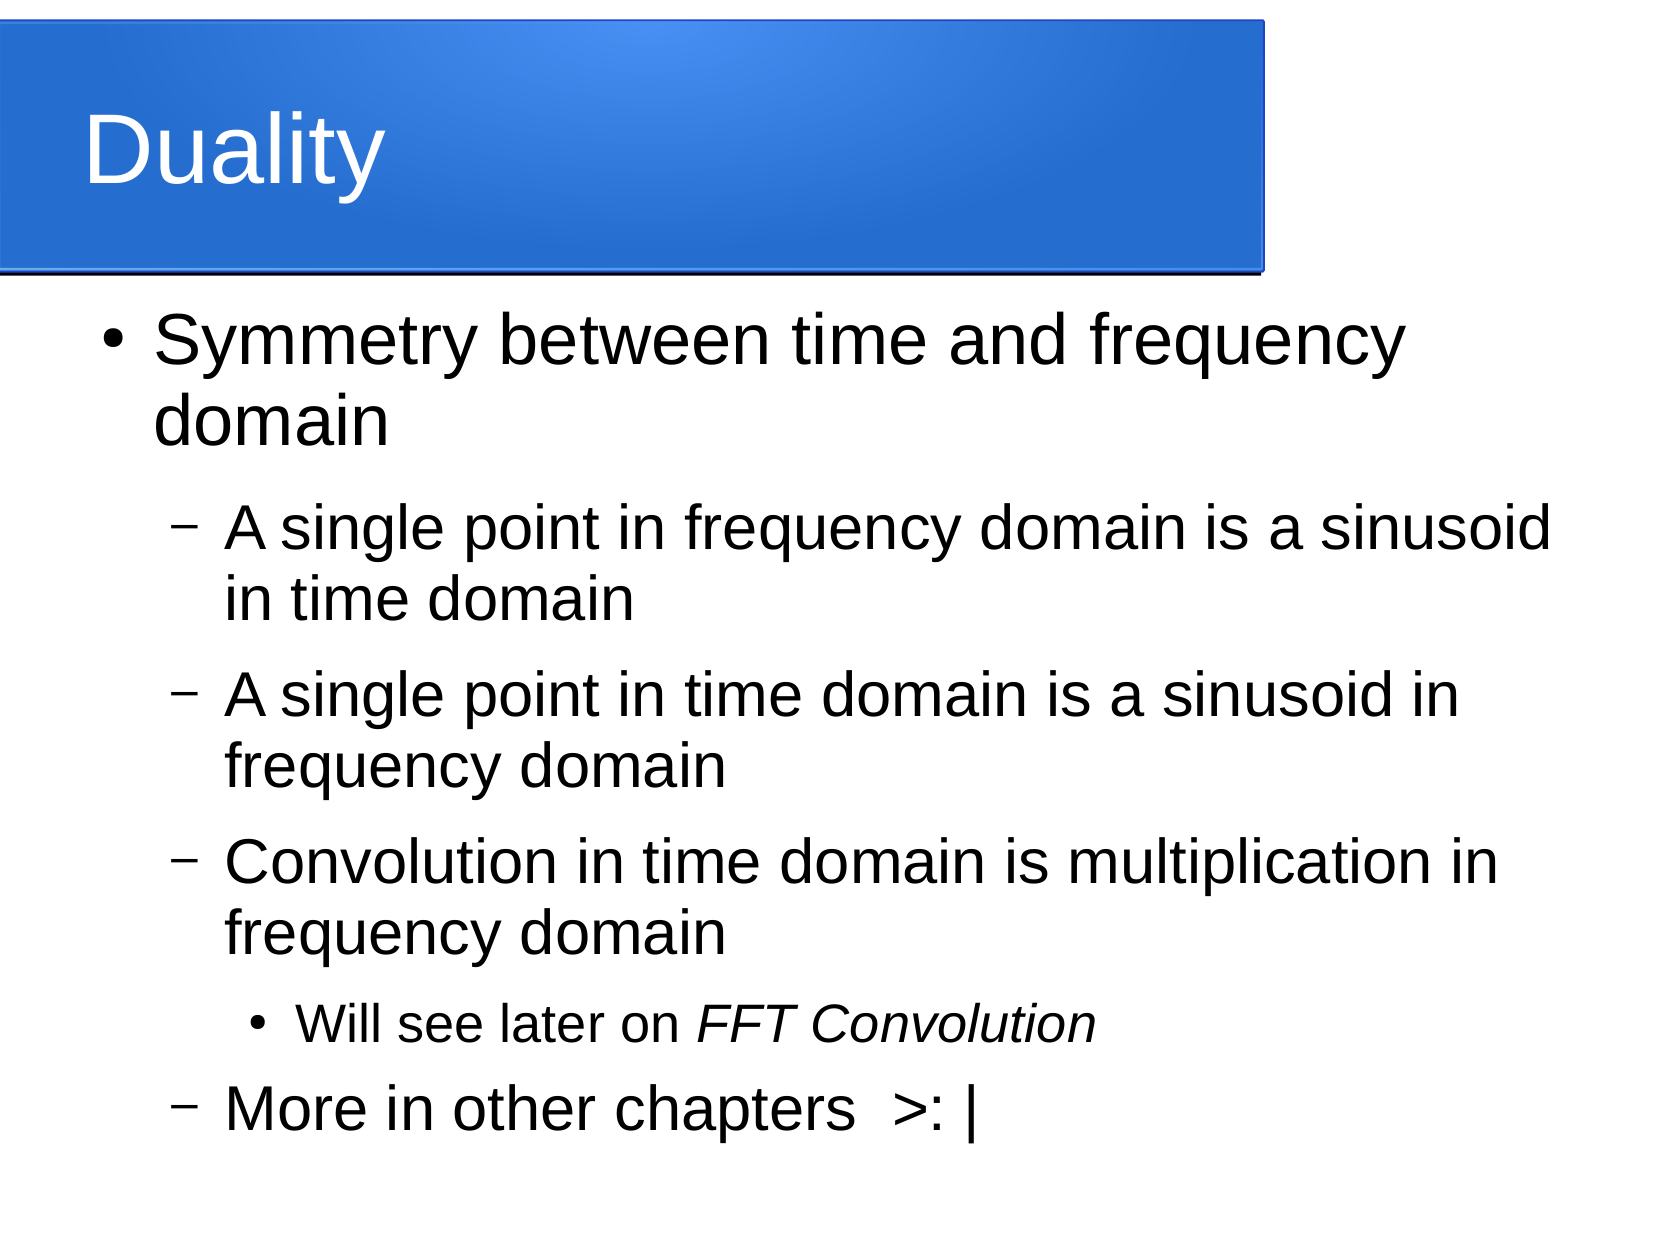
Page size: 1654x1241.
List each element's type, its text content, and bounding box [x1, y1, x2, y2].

list Symmetry between time and frequency domain A single point in frequency domain is a sinusoid in time domain A single point in time domain is a sinusoid in frequency domain Convolution in time domain is multiplication in frequency domain Will see later on FFT Convolution More in other chapters >: | [82, 299, 1571, 1171]
title Duality [82, 47, 1235, 252]
